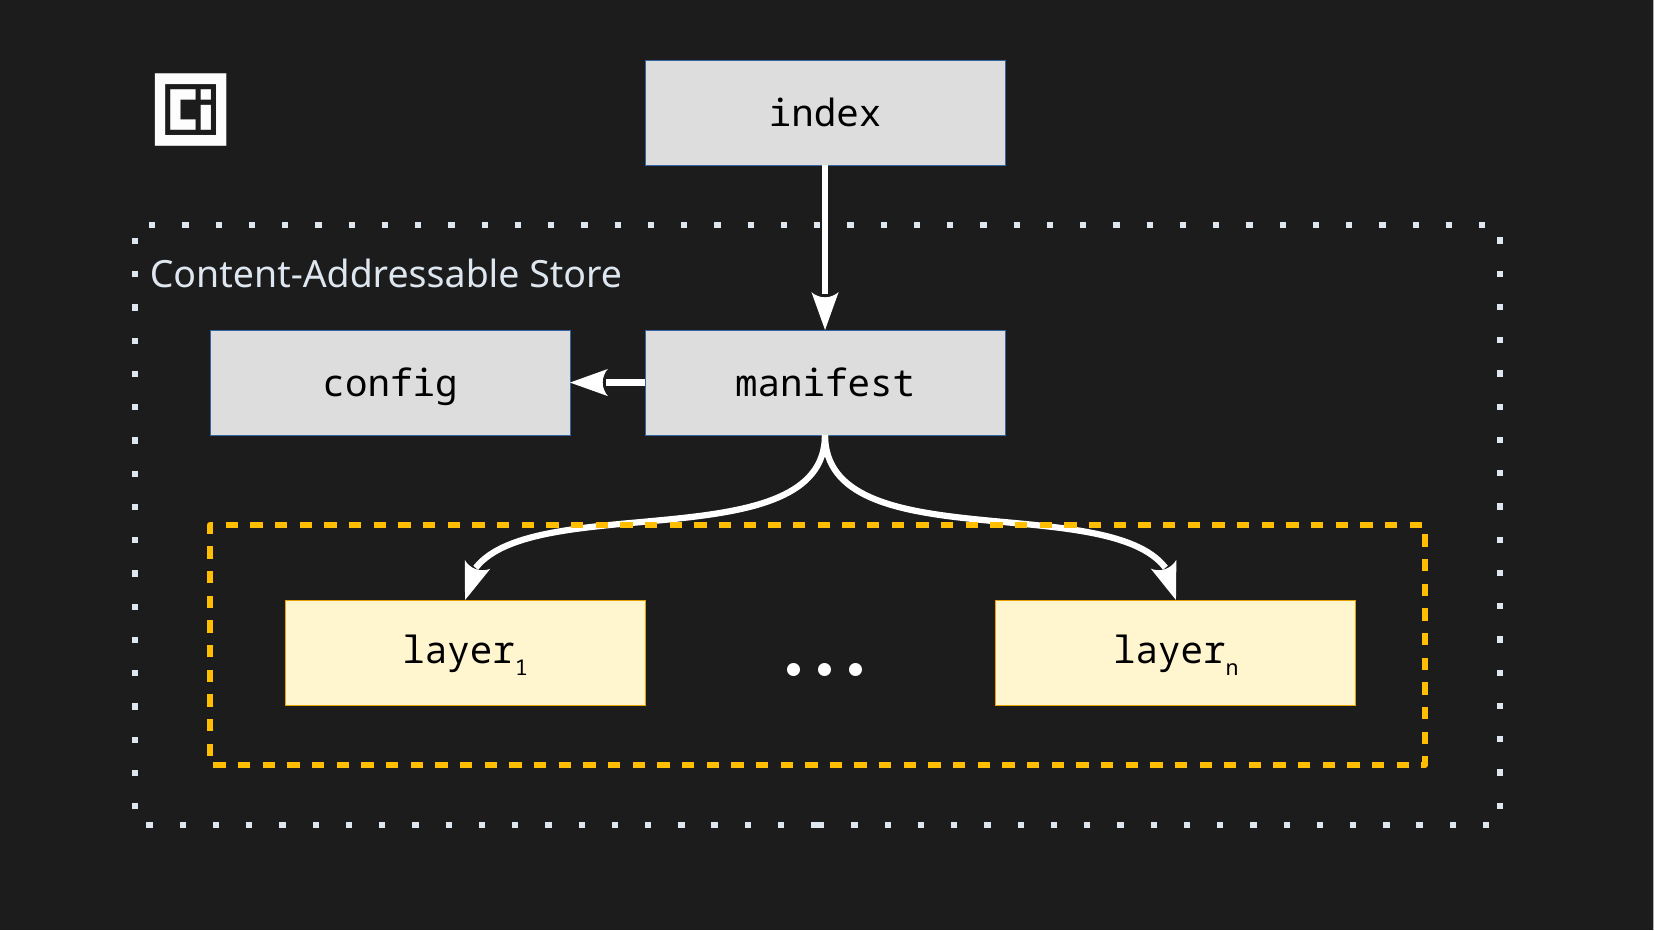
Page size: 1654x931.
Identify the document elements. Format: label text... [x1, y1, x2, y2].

text_box manifest [645, 330, 1006, 436]
picture [134, 60, 240, 161]
text_box layern [995, 600, 1356, 706]
text_box … [690, 600, 961, 706]
text_box config [210, 330, 571, 436]
text_box index [645, 60, 1006, 166]
text_box Content-Addressable Store [135, 240, 1501, 300]
text_box layer1 [285, 600, 646, 706]
